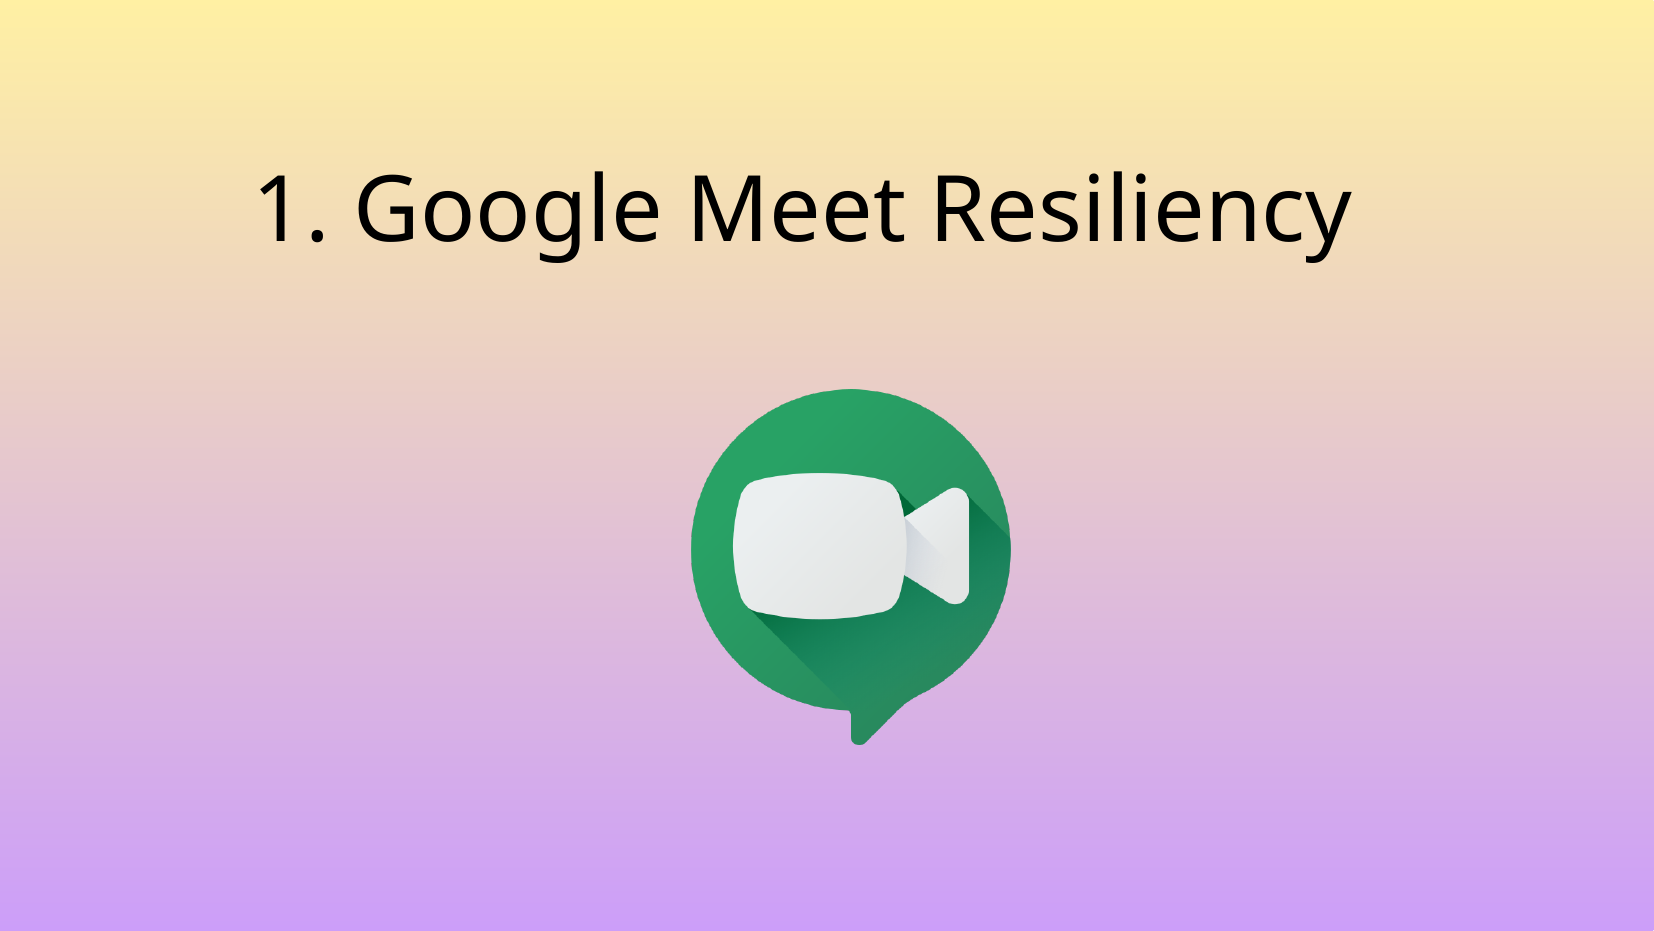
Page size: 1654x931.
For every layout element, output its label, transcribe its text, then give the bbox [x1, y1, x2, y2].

picture [673, 389, 1028, 745]
text_box 1. Google Meet Resiliency [47, 135, 1560, 263]
